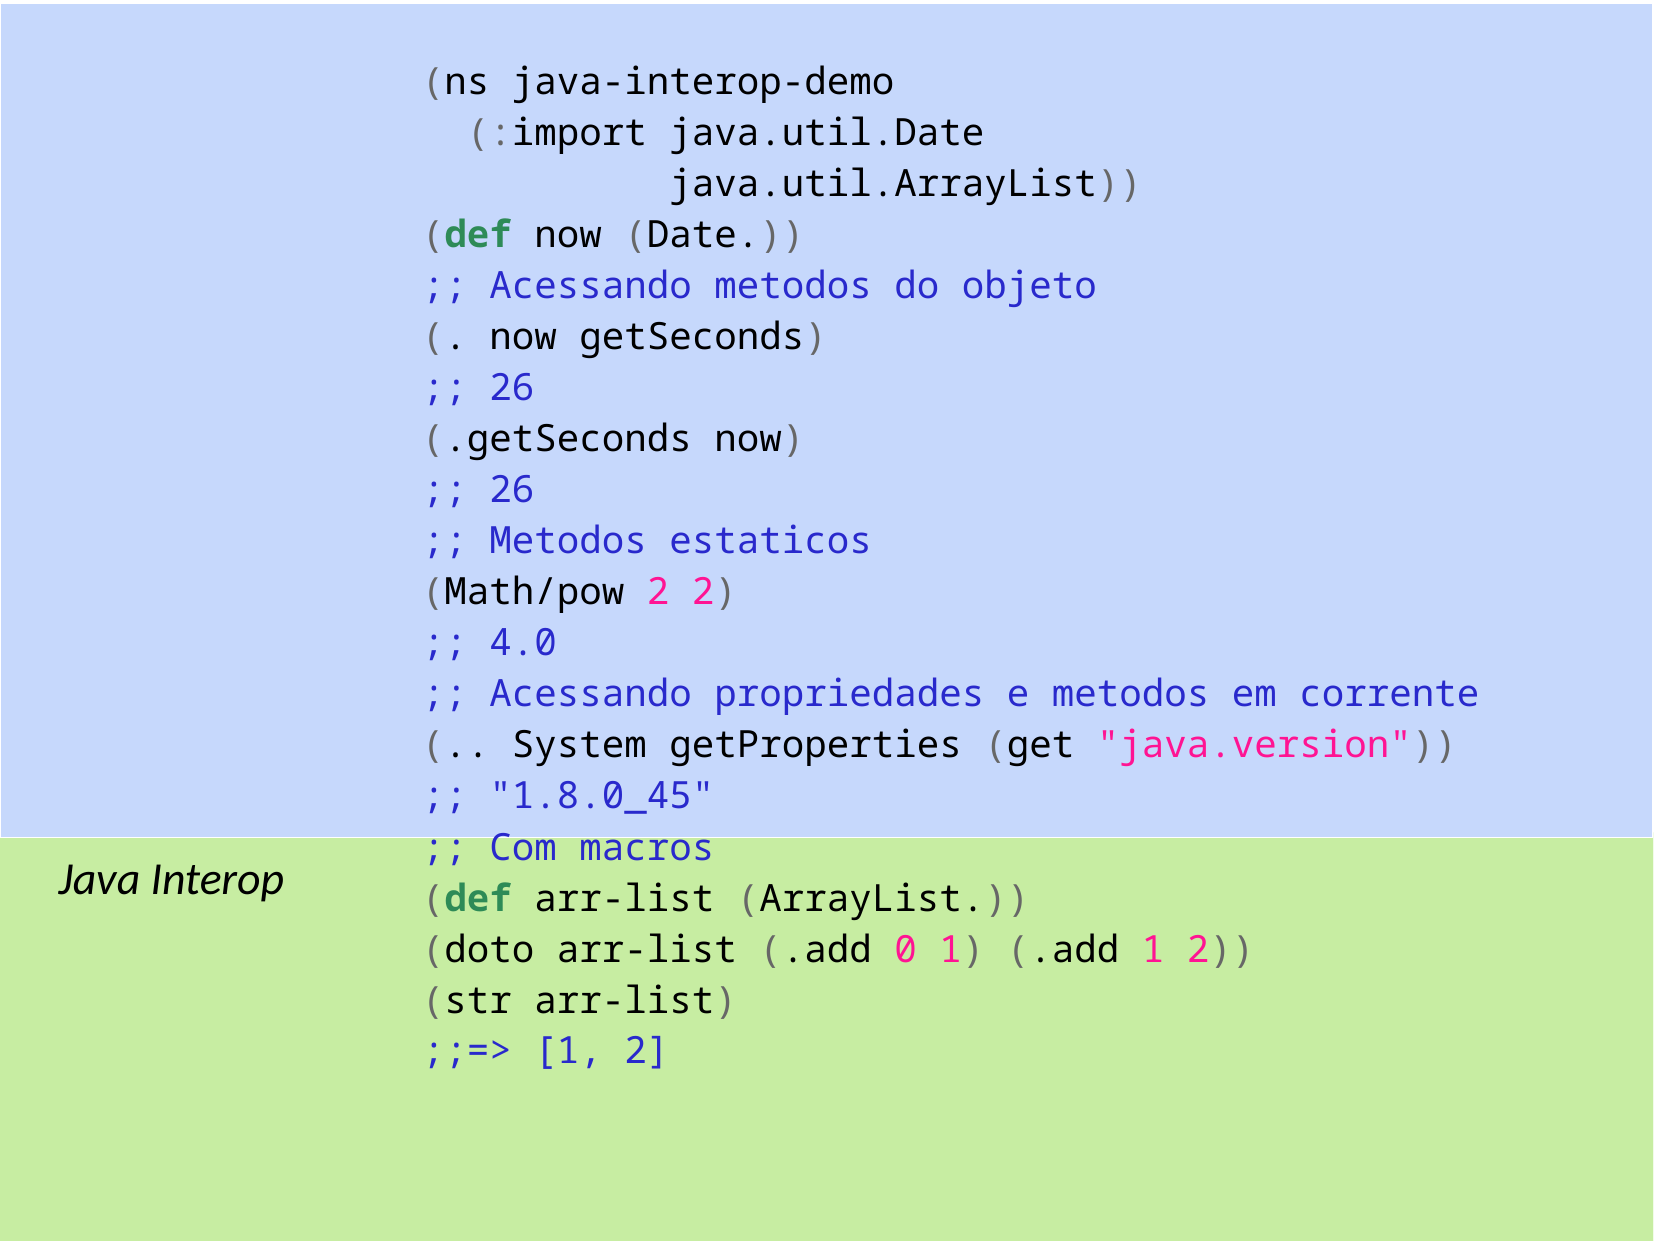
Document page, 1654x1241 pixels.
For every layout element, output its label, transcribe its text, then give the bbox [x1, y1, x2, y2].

text_box (ns java-interop-demo (:import java.util.Date java.util.ArrayList)) (def now (Date.)) ;; Acessando metodos do objeto (. now getSeconds) ;; 26 (.getSeconds now) ;; 26 ;; Metodos estaticos (Math/pow 2 2) ;; 4.0 ;; Acessando propriedades e metodos em corrente (.. System getProperties (get "java.version")) ;; "1.8.0_45" ;; Com macros (def arr-list (ArrayList.)) (doto arr-list (.add 0 1) (.add 1 2)) (str arr-list) ;;=> [1, 2] [407, 47, 1583, 1092]
text_box Java Interop [43, 852, 377, 914]
